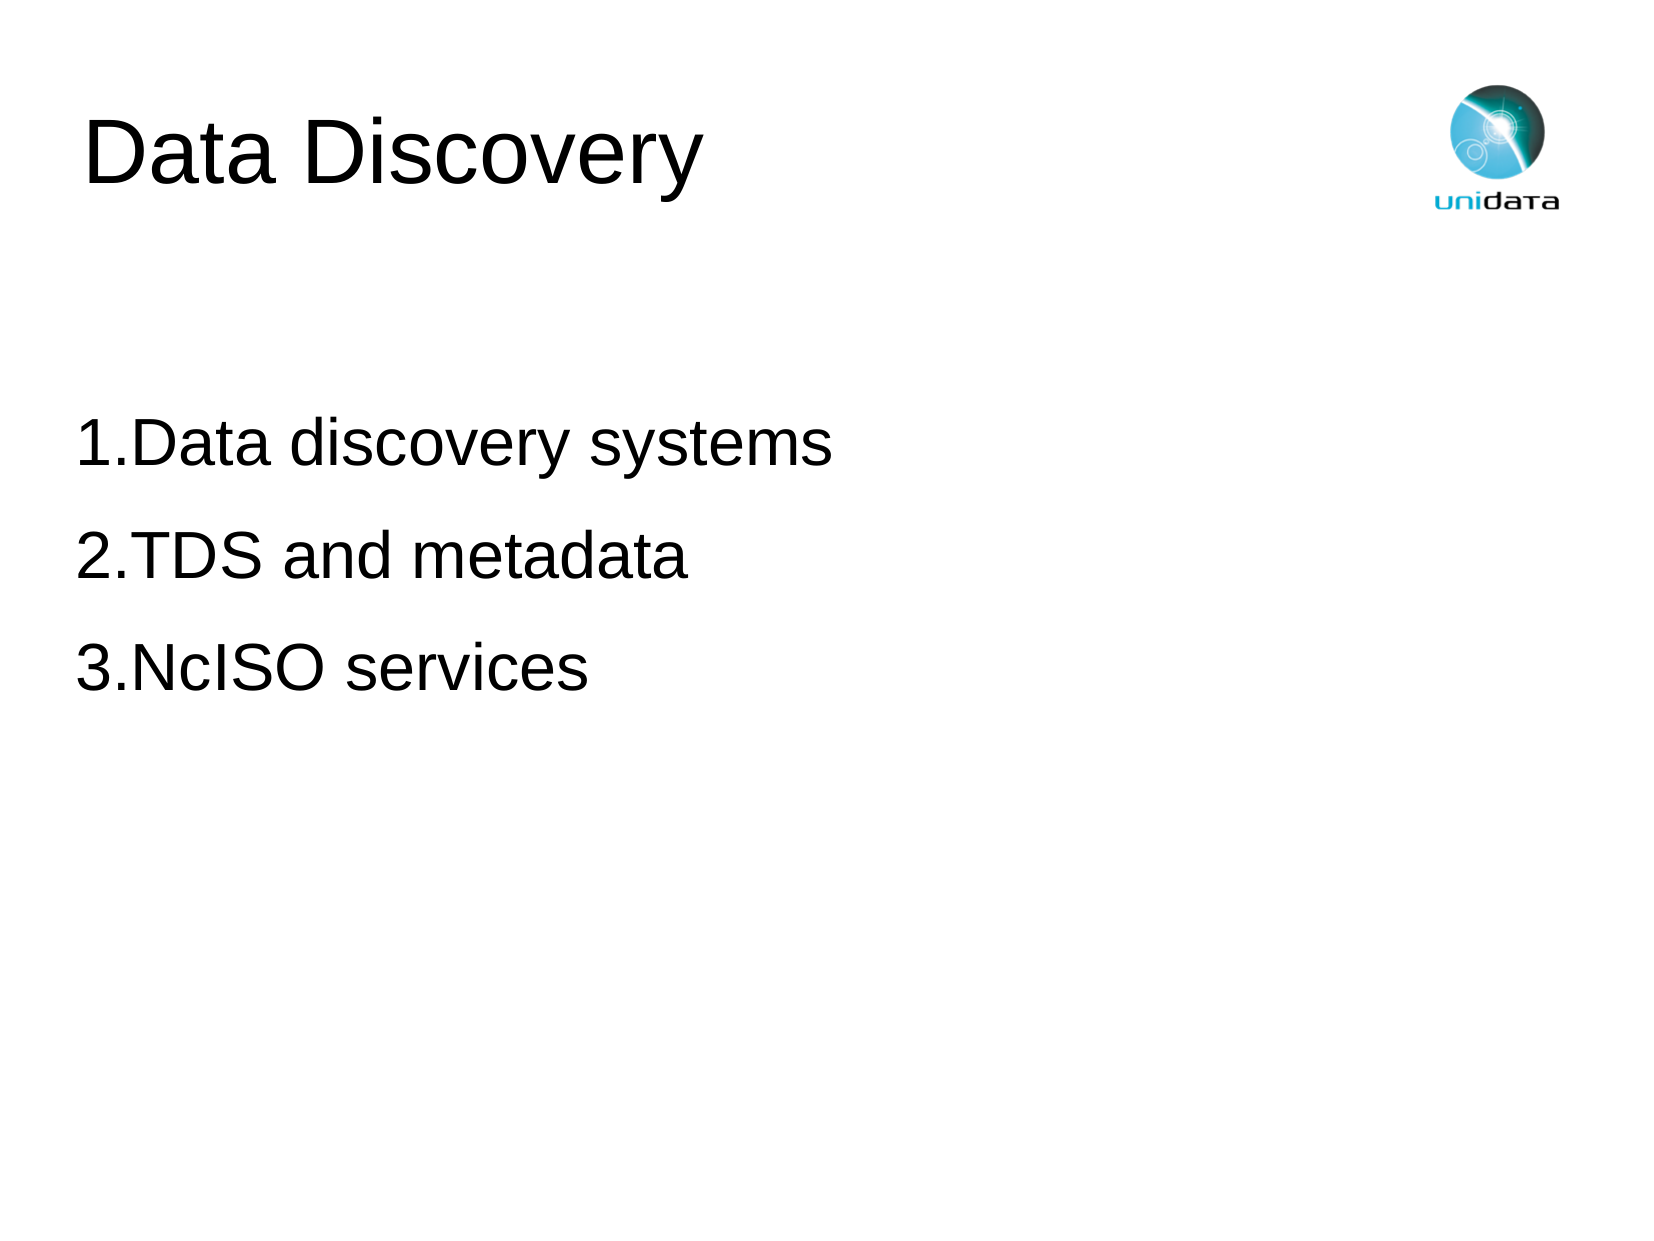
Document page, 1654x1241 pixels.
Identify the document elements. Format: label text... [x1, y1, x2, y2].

subtitle Data discovery systems TDS and metadata NcISO services [74, 300, 1380, 810]
title Data Discovery [82, 49, 1571, 257]
picture [1423, 73, 1570, 224]
